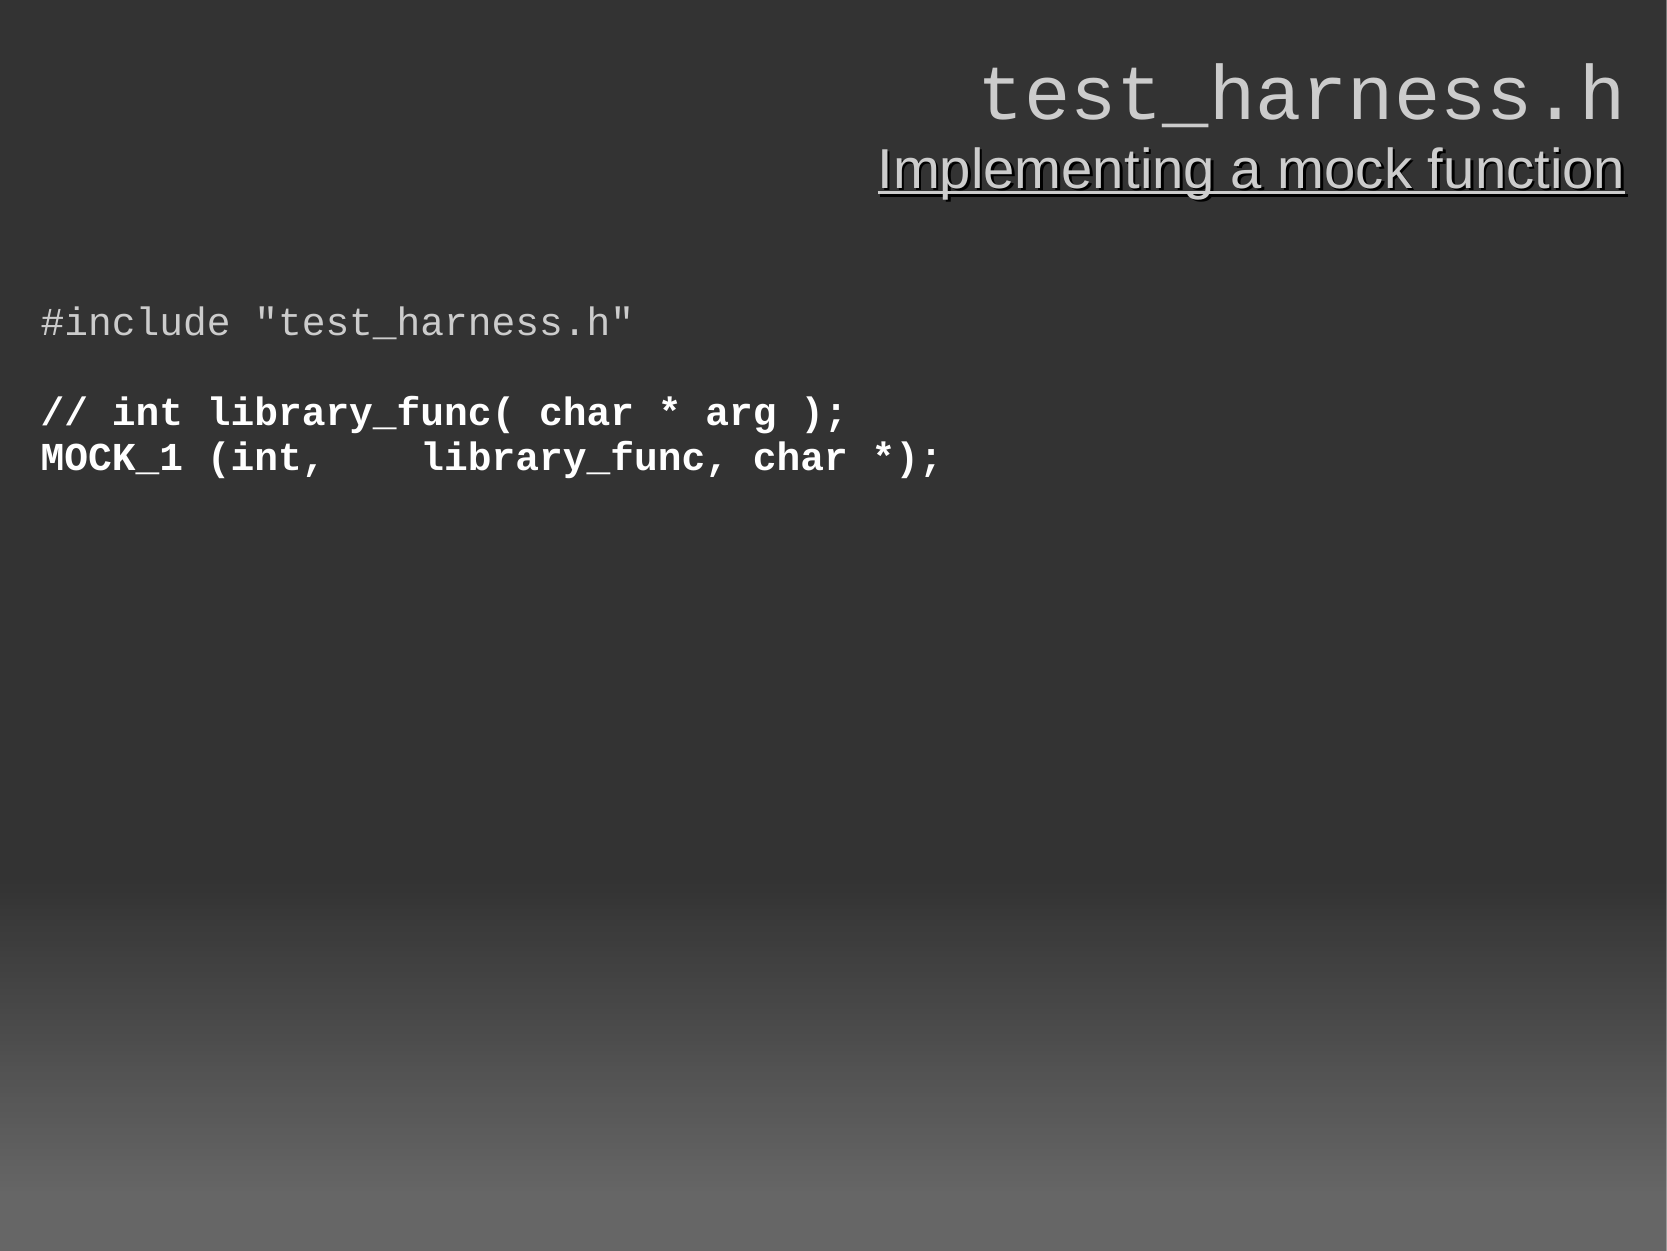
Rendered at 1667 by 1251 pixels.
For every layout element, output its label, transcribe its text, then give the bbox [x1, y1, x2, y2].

list #include "test_harness.h" // int library_func( char * arg ); MOCK_1 (int, library_func, char *); [40, 300, 1627, 1201]
picture [0, 0, 1667, 1251]
title test_harness.h Implementing a mock function [39, 49, 1626, 233]
